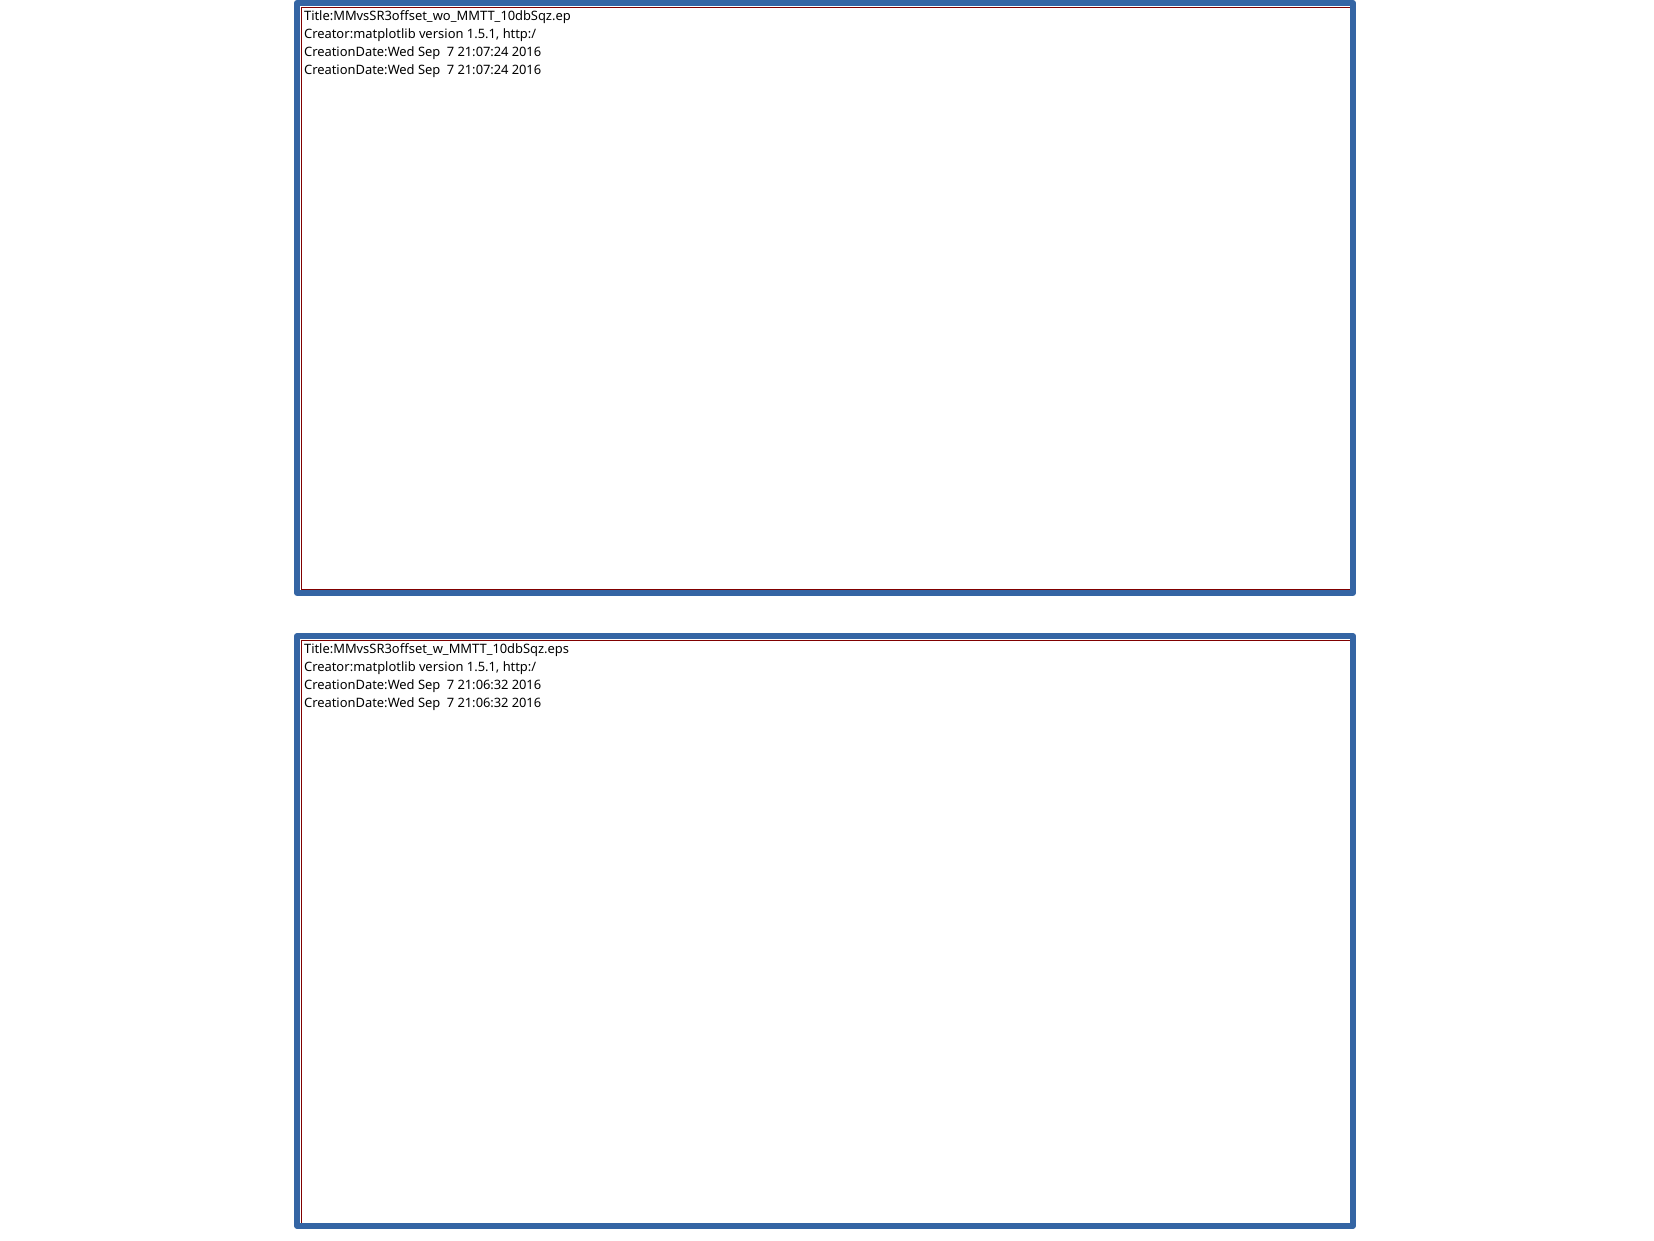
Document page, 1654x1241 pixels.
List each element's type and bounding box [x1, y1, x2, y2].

picture [300, 6, 1351, 590]
picture [300, 639, 1351, 1223]
